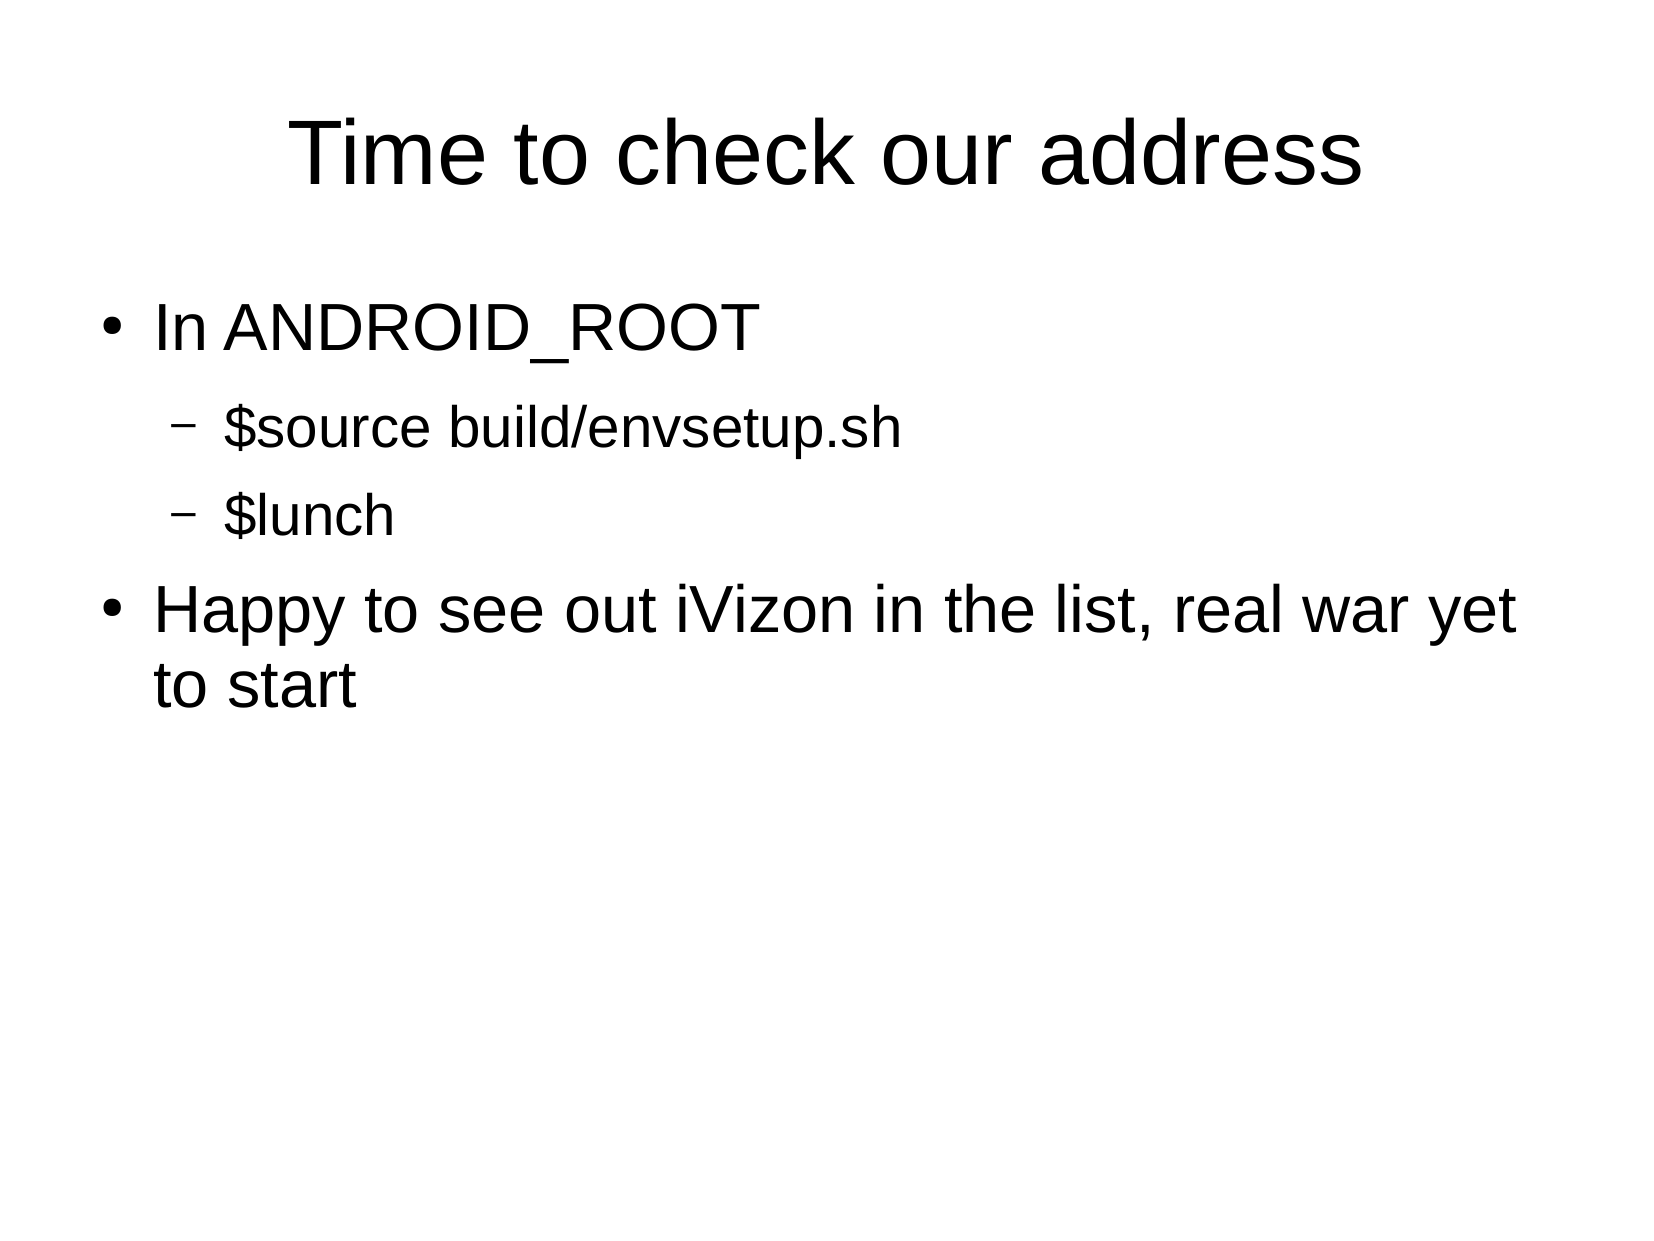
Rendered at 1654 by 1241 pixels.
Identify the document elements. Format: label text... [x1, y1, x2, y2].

title Time to check our address [82, 49, 1571, 257]
list In ANDROID_ROOT $source build/envsetup.sh $lunch Happy to see out iVizon in the list, real war yet to start [82, 290, 1538, 1010]
